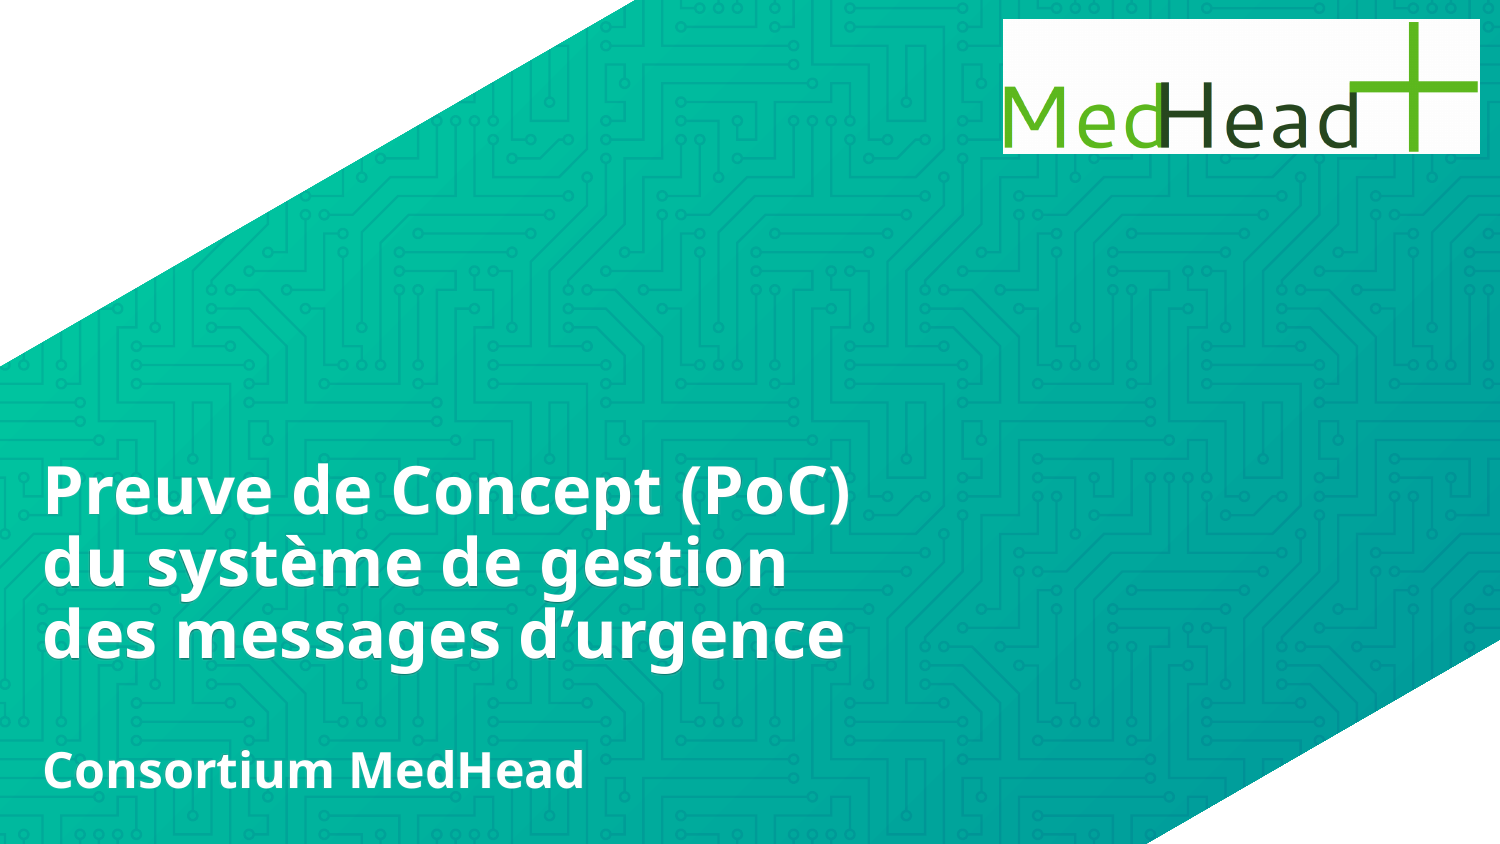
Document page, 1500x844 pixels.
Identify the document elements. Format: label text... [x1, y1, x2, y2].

picture [1003, 19, 1480, 154]
title Preuve de Concept (PoC) du système de gestion des messages d’urgence Consortium MedHead [42, 620, 1341, 799]
